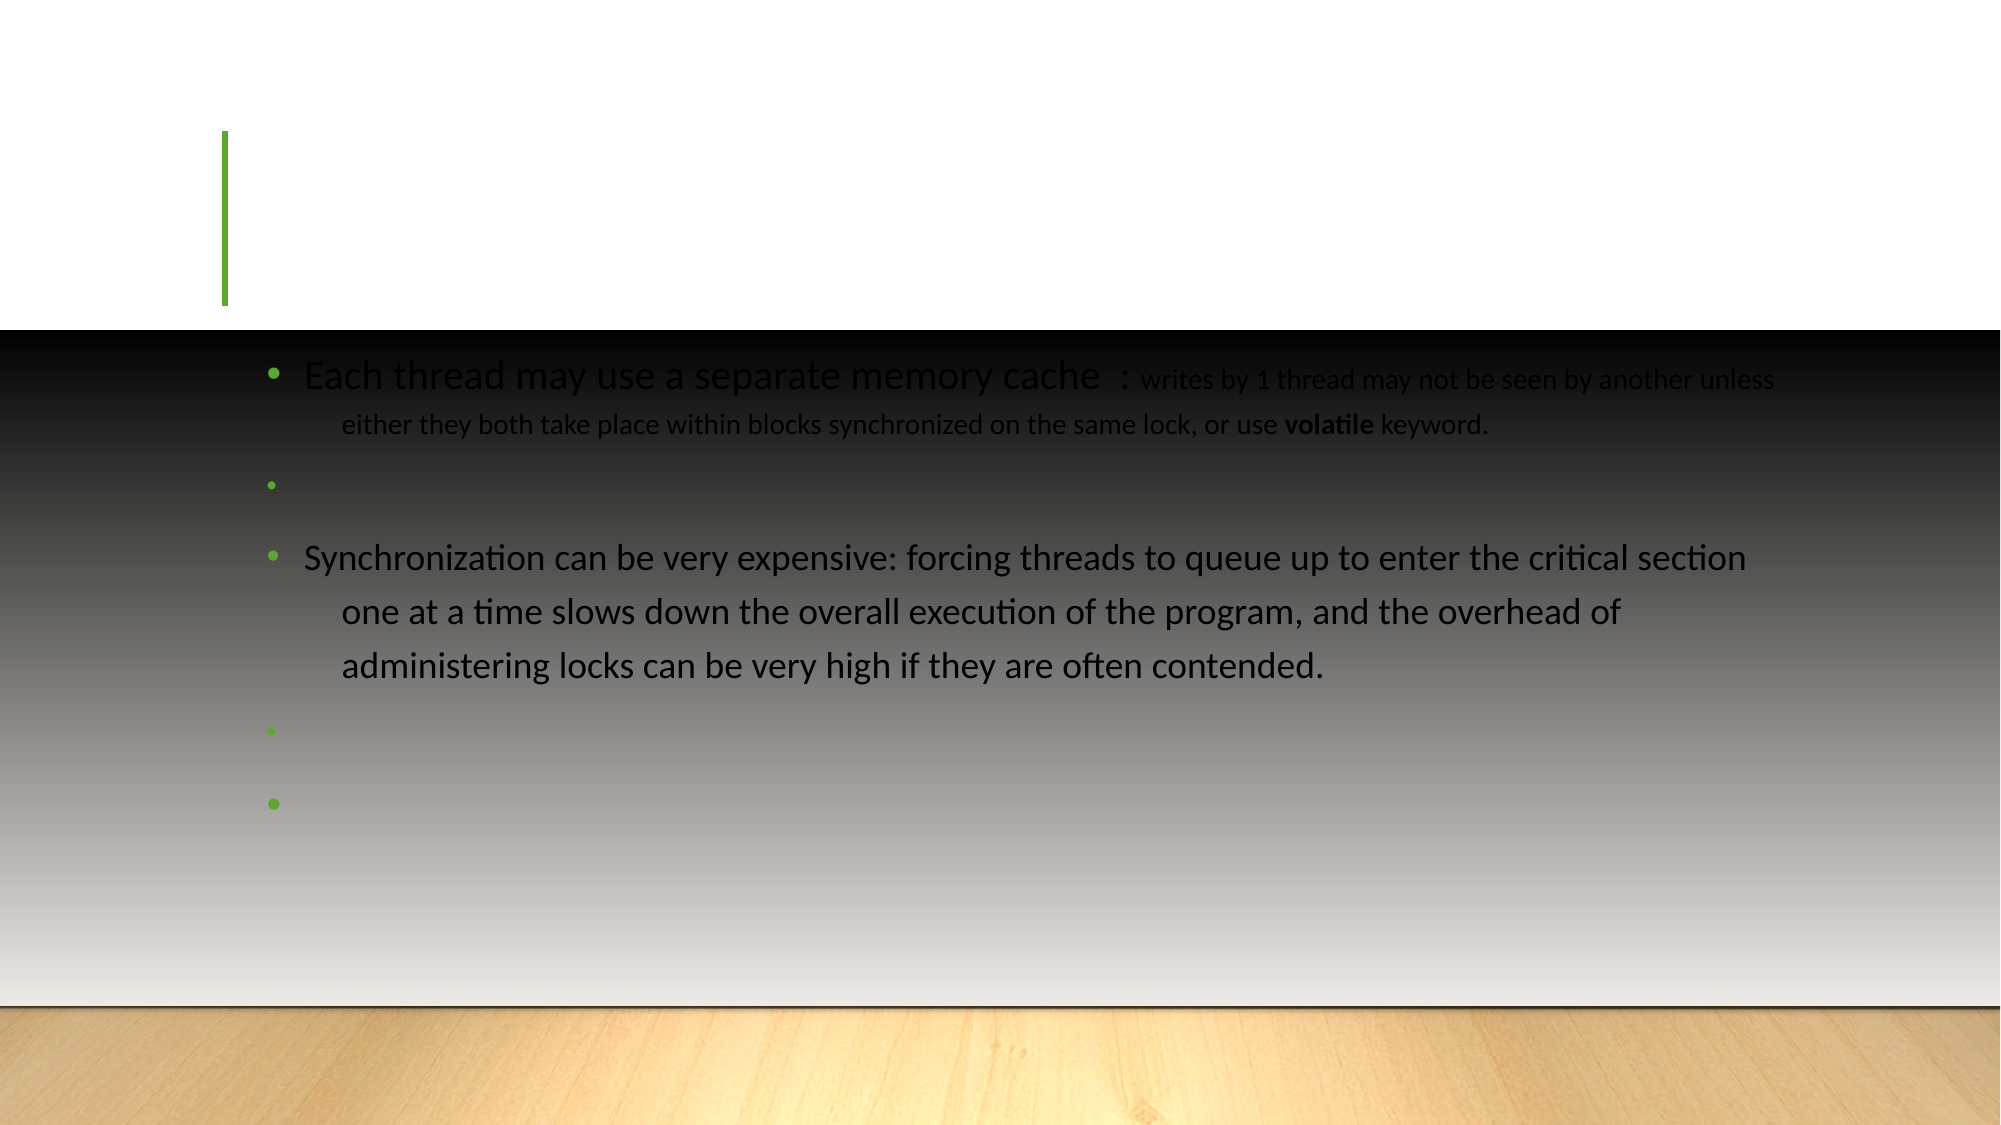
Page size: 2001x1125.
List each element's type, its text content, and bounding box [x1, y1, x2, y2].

list Each thread may use a separate memory cache : writes by 1 thread may not be seen by another unless either they both take place within blocks synchronized on the same lock, or use volatile keyword. Synchronization can be very expensive: forcing threads to queue up to enter the critical section one at a time slows down the overall execution of the program, and the overhead of administering locks can be very high if they are often contended. [251, 330, 1814, 897]
